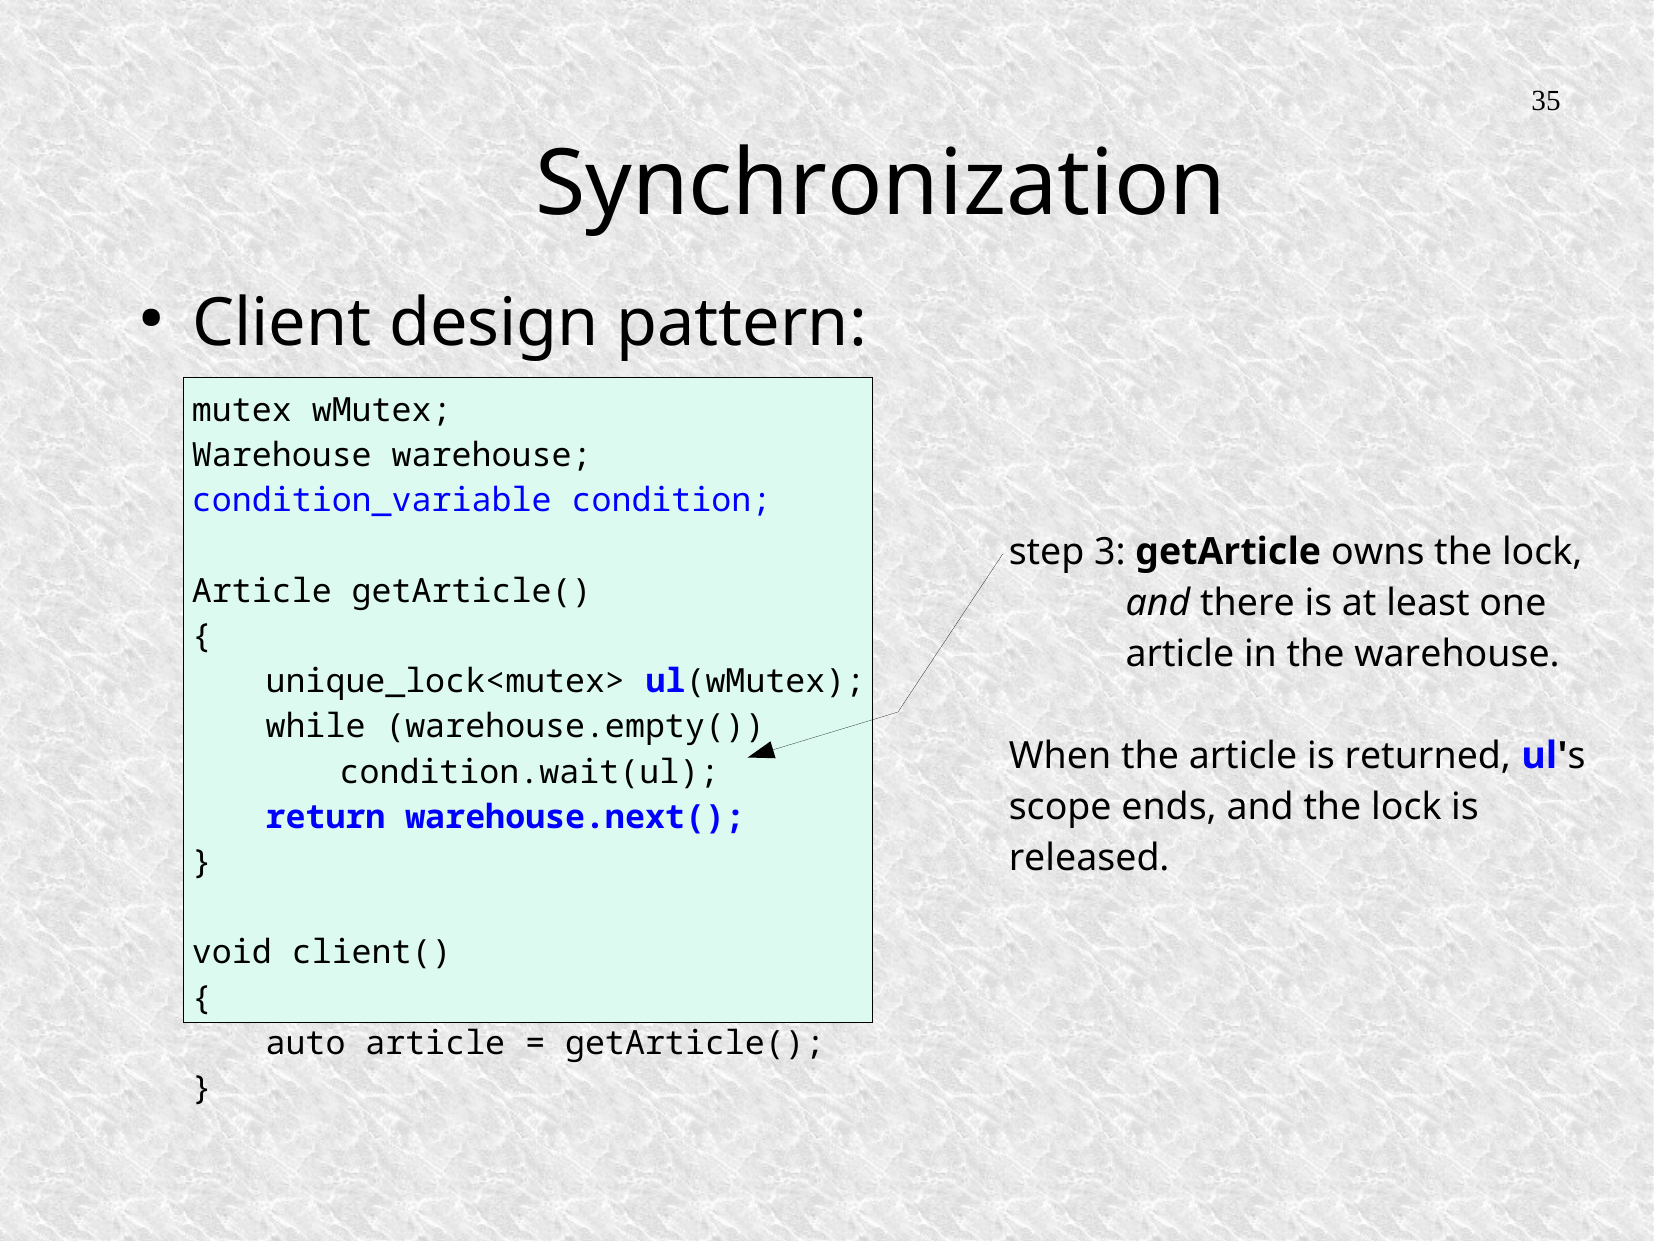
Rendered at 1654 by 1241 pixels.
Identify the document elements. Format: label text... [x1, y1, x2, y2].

title Synchronization [123, 73, 1536, 284]
text_box [183, 377, 873, 1023]
picture [0, 0, 1654, 1241]
text_box mutex wMutex; Warehouse warehouse; condition_variable condition; Article getArticle() { unique_lock<mutex> ul(wMutex); while (warehouse.empty()) condition.wait(ul); return warehouse.next(); } void client() { auto article = getArticle(); } [191, 385, 866, 1008]
list Client design pattern: [121, 274, 1534, 993]
text_box step 3: getArticle owns the lock, and there is at least one article in the warehouse. When the article is returned, ul's scope ends, and the lock is released. [1008, 524, 1642, 829]
